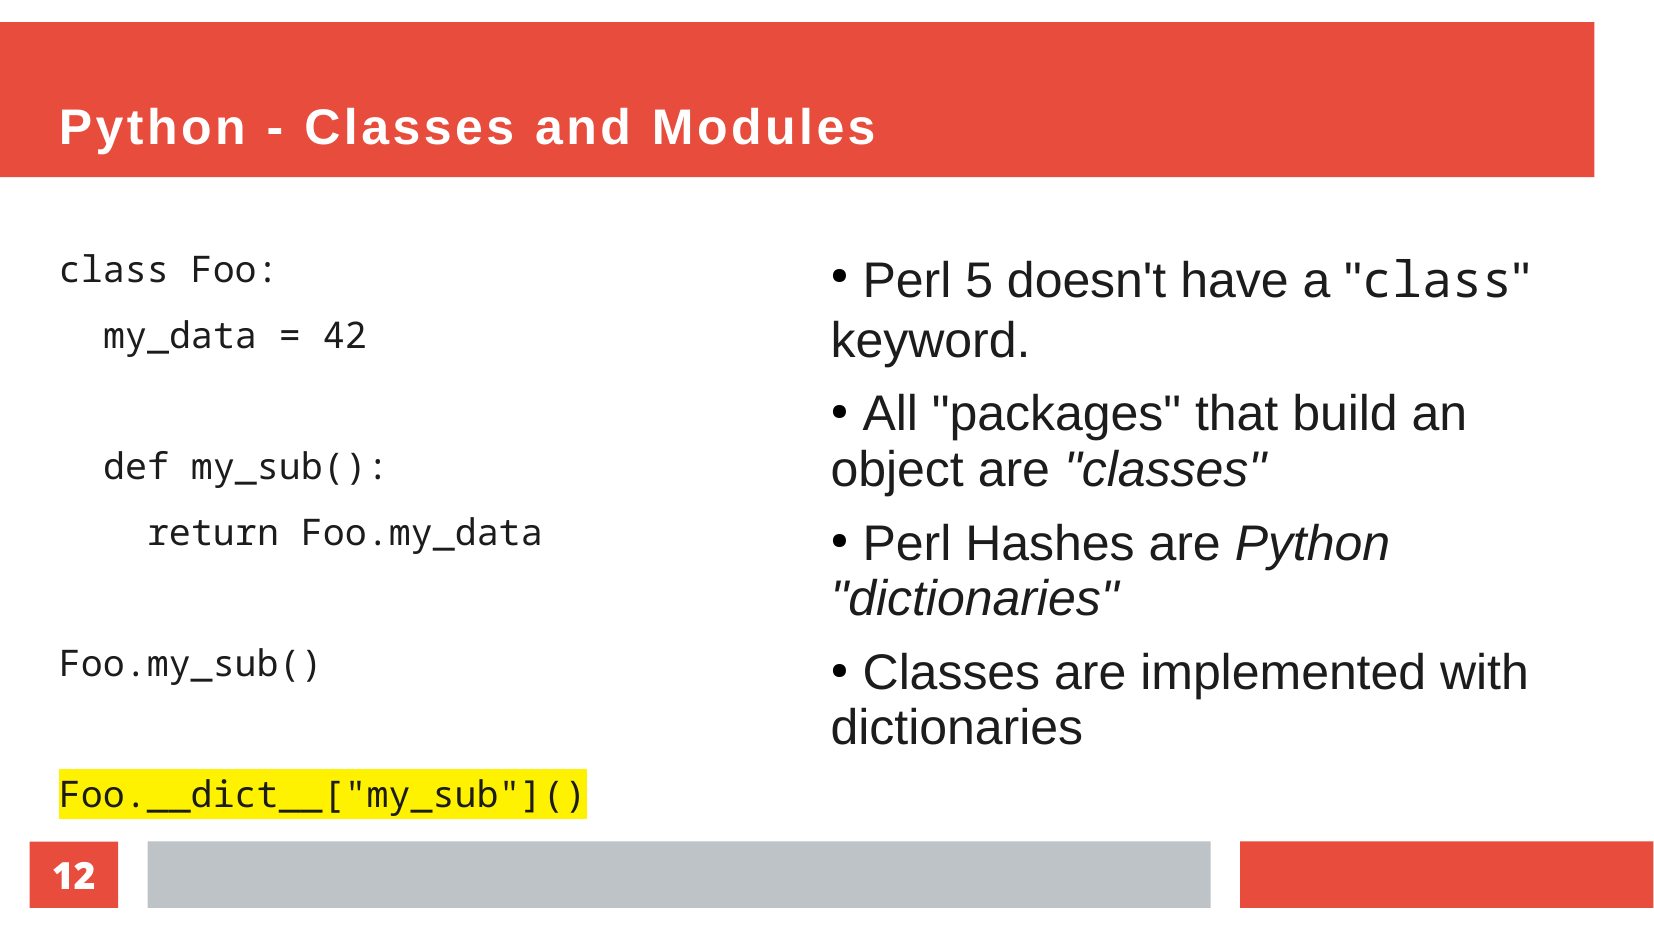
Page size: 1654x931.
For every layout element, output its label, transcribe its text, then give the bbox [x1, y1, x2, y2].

list Perl 5 doesn't have a "class" keyword. All "packages" that build an object are "classes" Perl Hashes are Python "dictionaries" Classes are implemented with dictionaries [830, 243, 1566, 820]
title Python - Classes and Modules [59, 44, 1595, 156]
list class Foo: my_data = 42 def my_sub(): return Foo.my_data Foo.my_sub() Foo.__dict__["my_sub"]() [59, 243, 794, 820]
